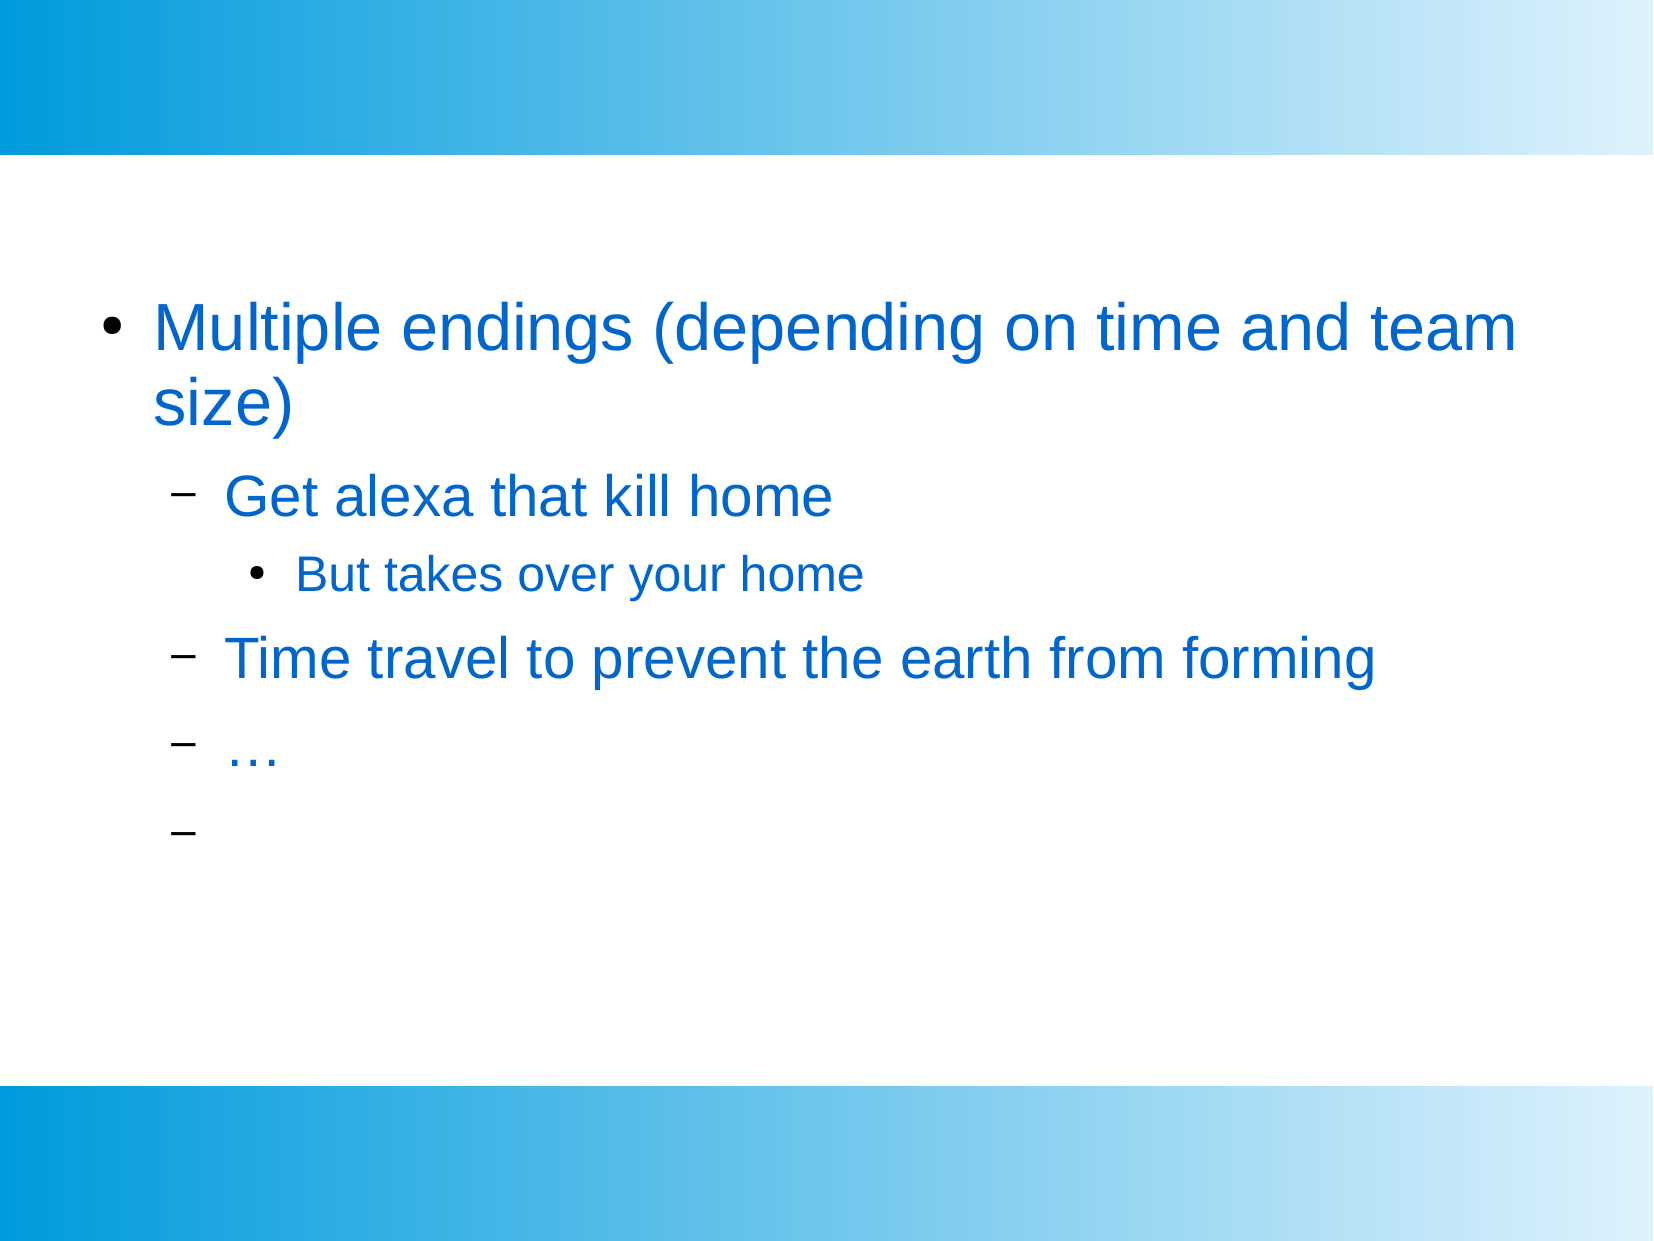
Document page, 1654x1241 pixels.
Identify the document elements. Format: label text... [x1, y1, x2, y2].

list Multiple endings (depending on time and team size) Get alexa that kill home But takes over your home Time travel to prevent the earth from forming … [82, 290, 1571, 1010]
